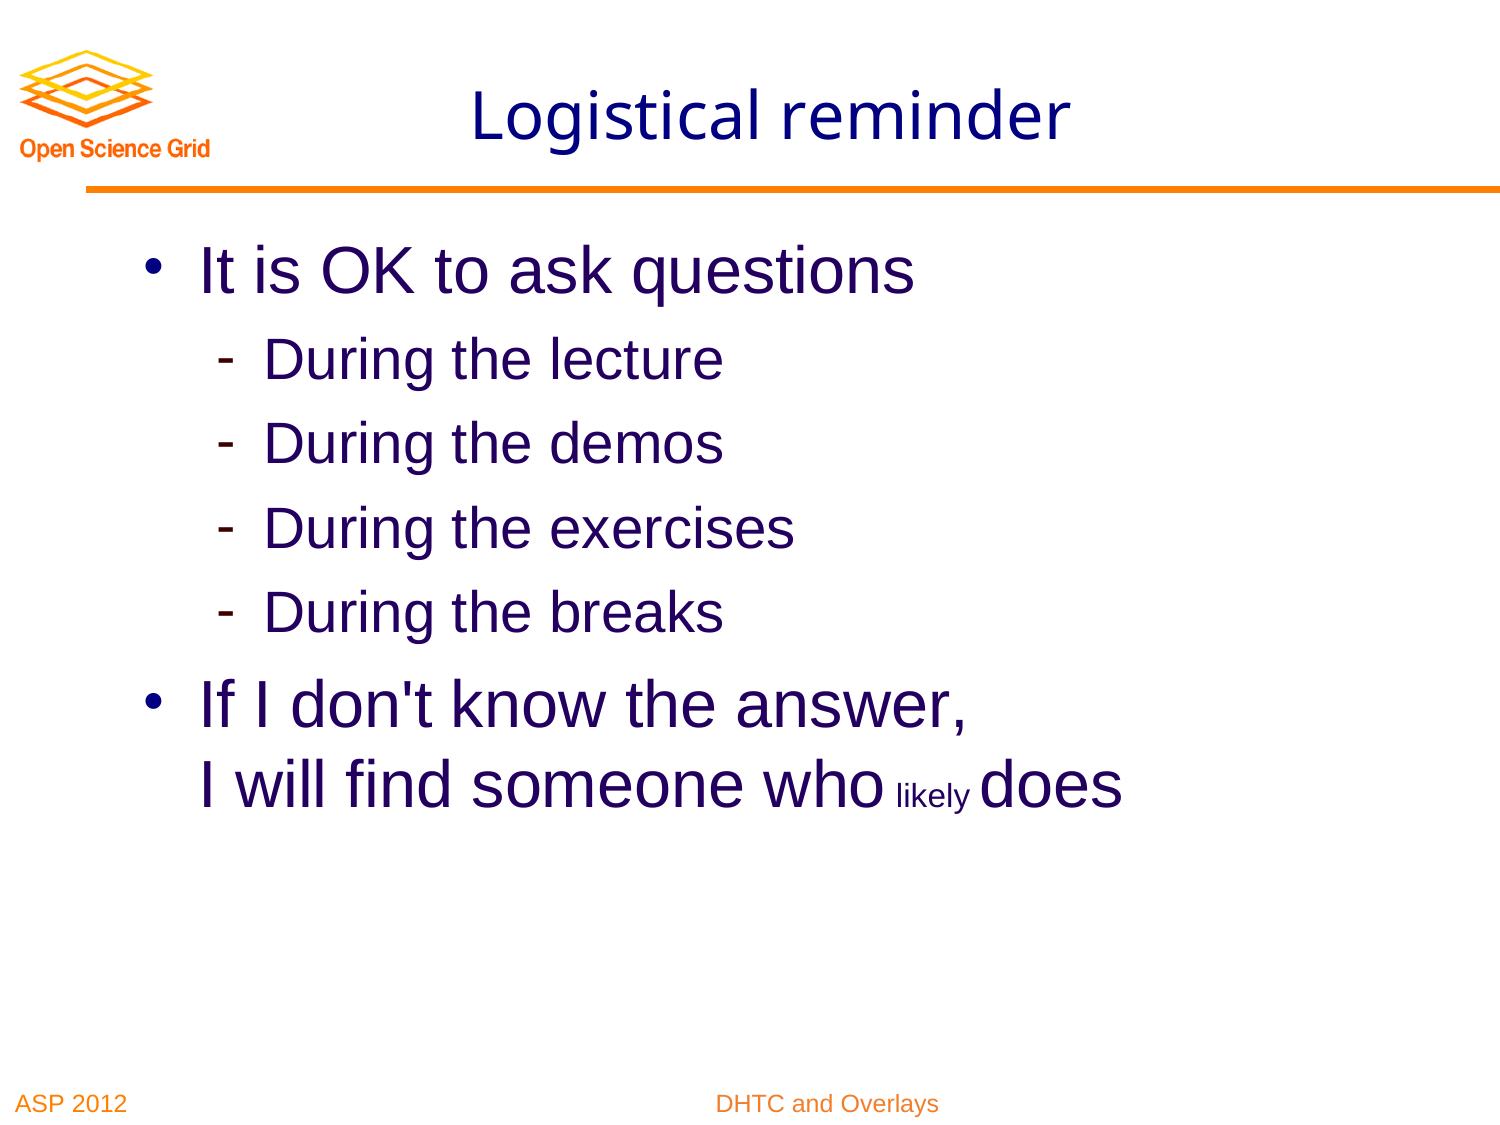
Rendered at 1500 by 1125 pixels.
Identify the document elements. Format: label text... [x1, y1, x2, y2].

picture [0, 27, 201, 179]
list It is OK to ask questions During the lecture During the demos During the exercises During the breaks If I don't know the answer, I will find someone who likely does [127, 218, 1403, 962]
title Logistical reminder [201, 18, 1342, 207]
